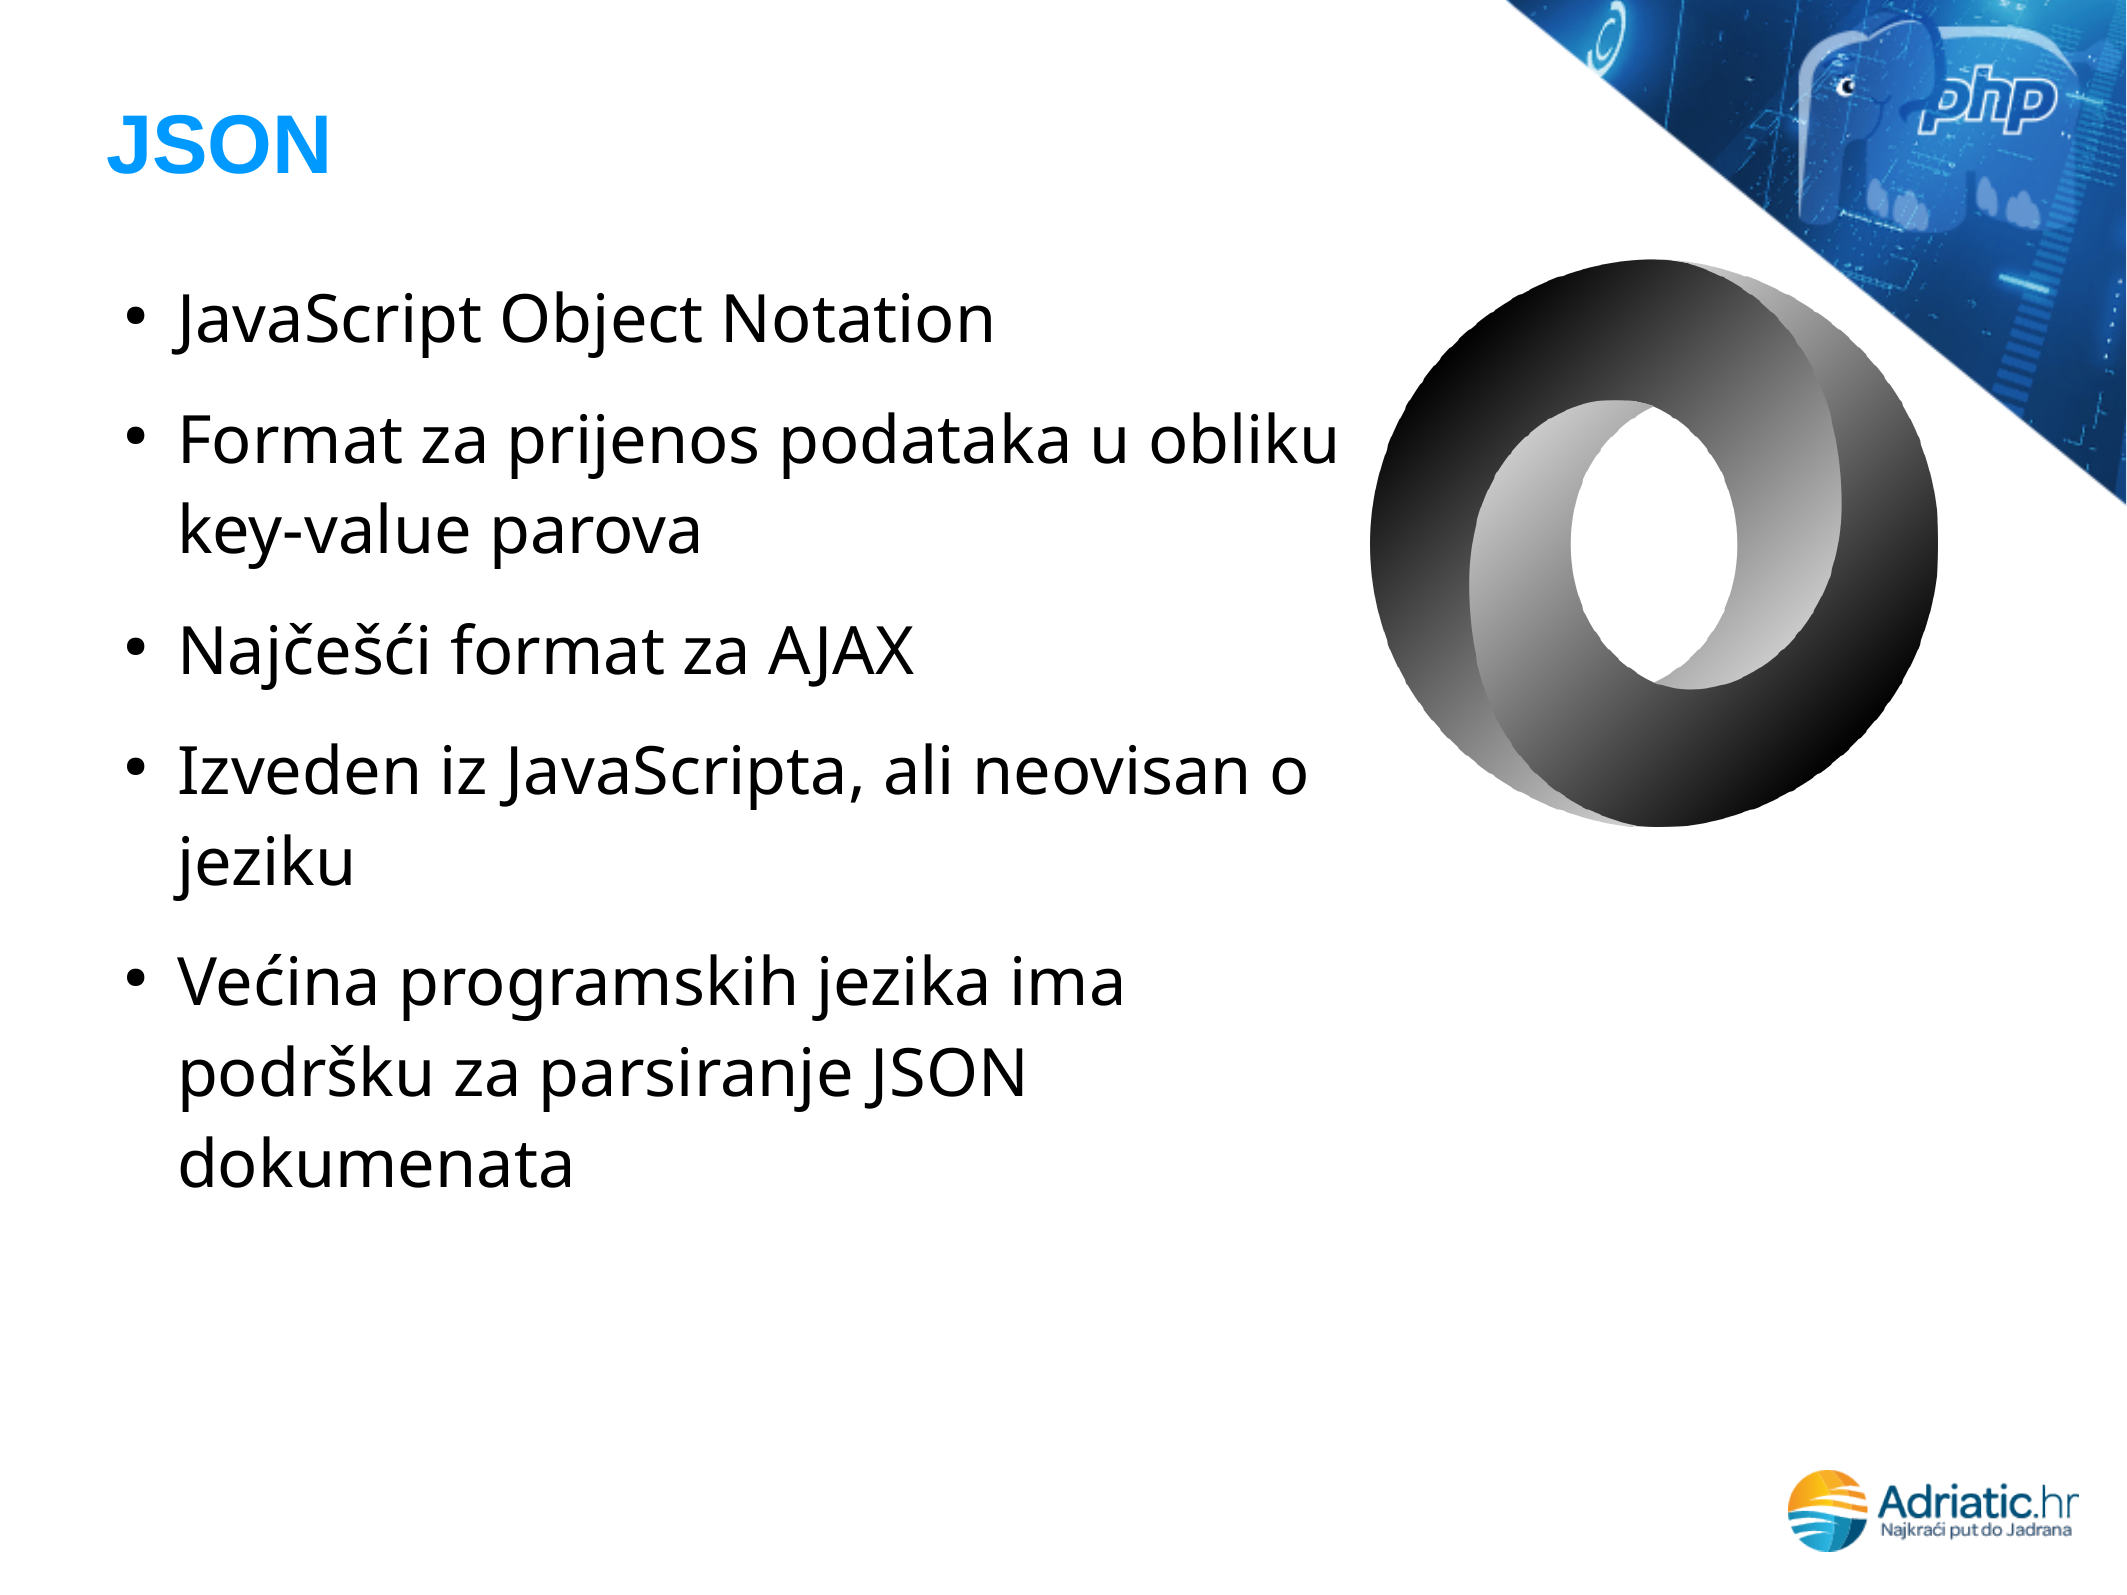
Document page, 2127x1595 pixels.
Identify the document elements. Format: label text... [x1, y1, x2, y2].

list JavaScript Object Notation Format za prijenos podataka u obliku key-value parova Najčešći format za AJAX Izveden iz JavaScripta, ali neovisan o jeziku Većina programskih jezika ima podršku za parsiranje JSON dokumenata [106, 271, 1394, 1453]
picture [1370, 0, 2127, 827]
picture [1788, 1470, 2079, 1552]
title JSON [106, 70, 1630, 219]
